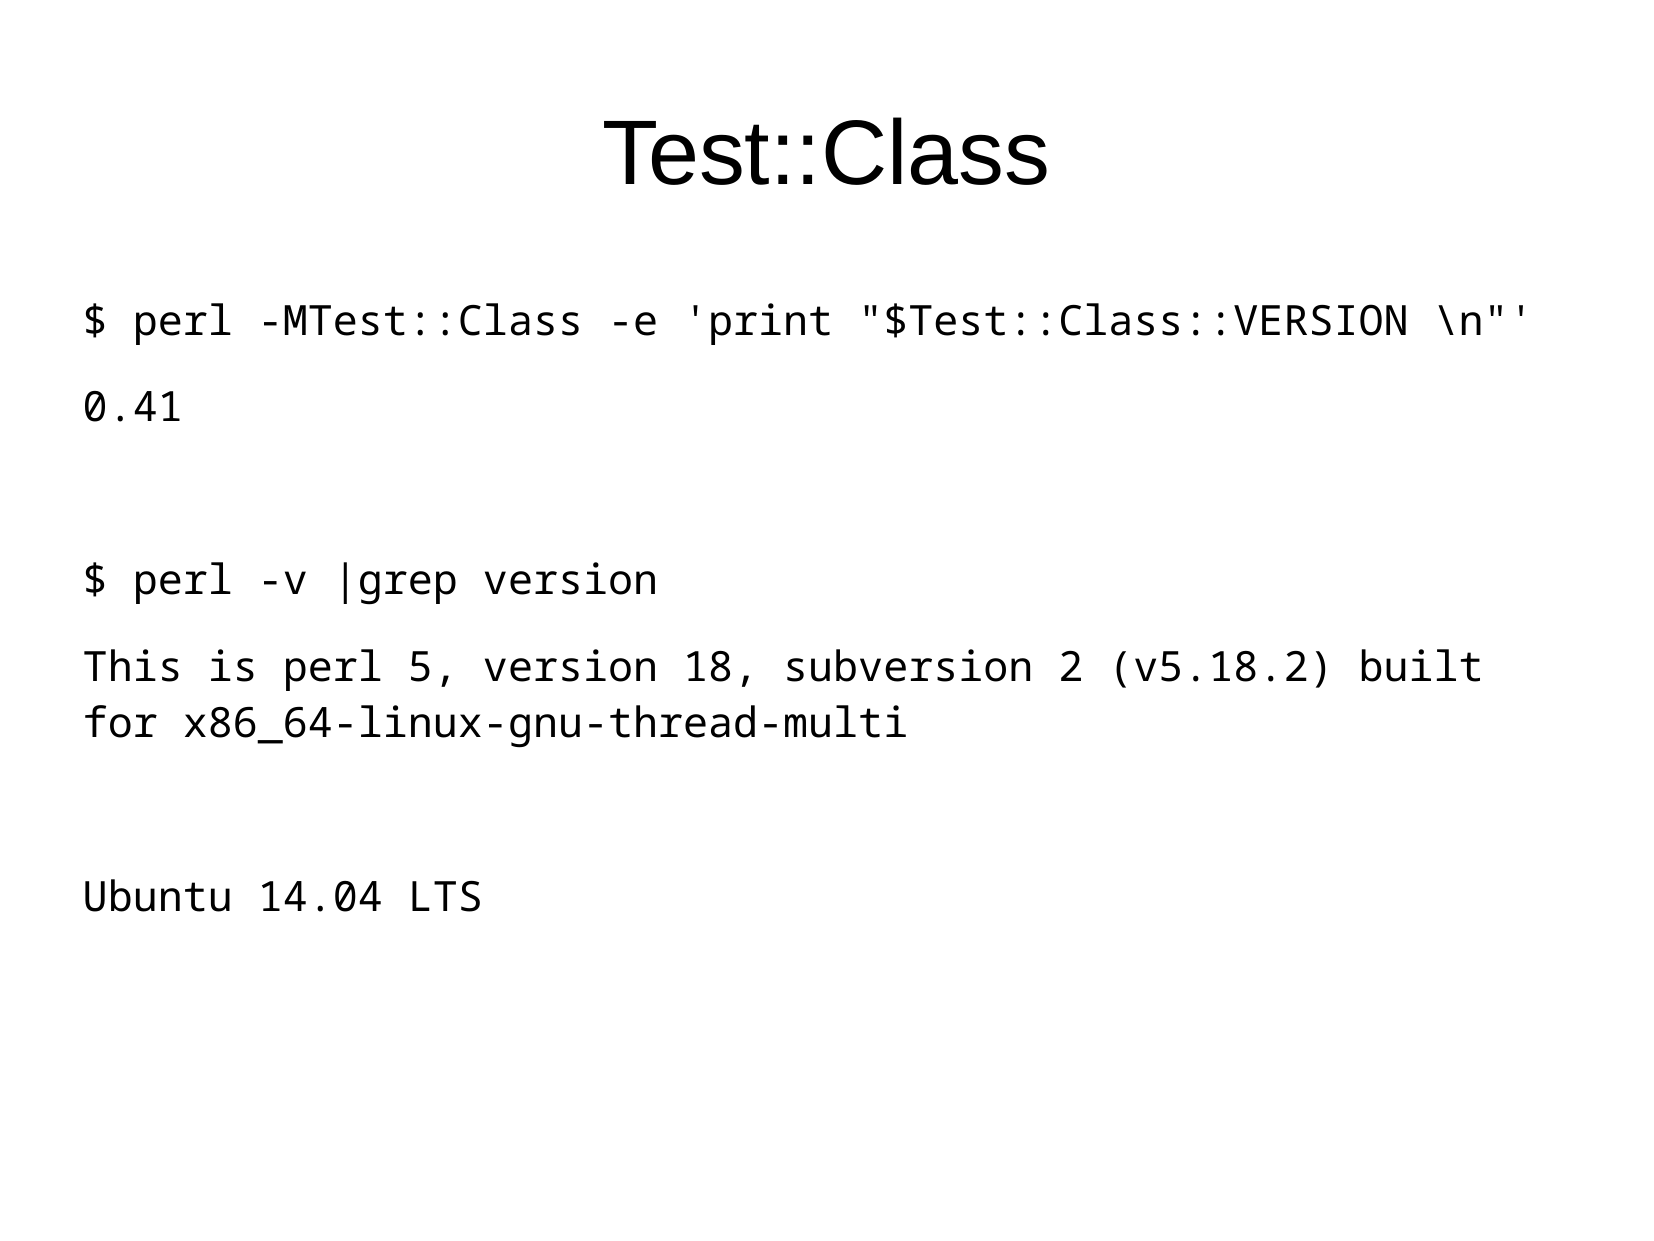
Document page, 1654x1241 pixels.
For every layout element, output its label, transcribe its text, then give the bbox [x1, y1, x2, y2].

title Test::Class [82, 49, 1571, 257]
list $ perl -MTest::Class -e 'print "$Test::Class::VERSION \n"' 0.41 $ perl -v |grep version This is perl 5, version 18, subversion 2 (v5.18.2) built for x86_64-linux-gnu-thread-multi Ubuntu 14.04 LTS [82, 290, 1571, 1010]
